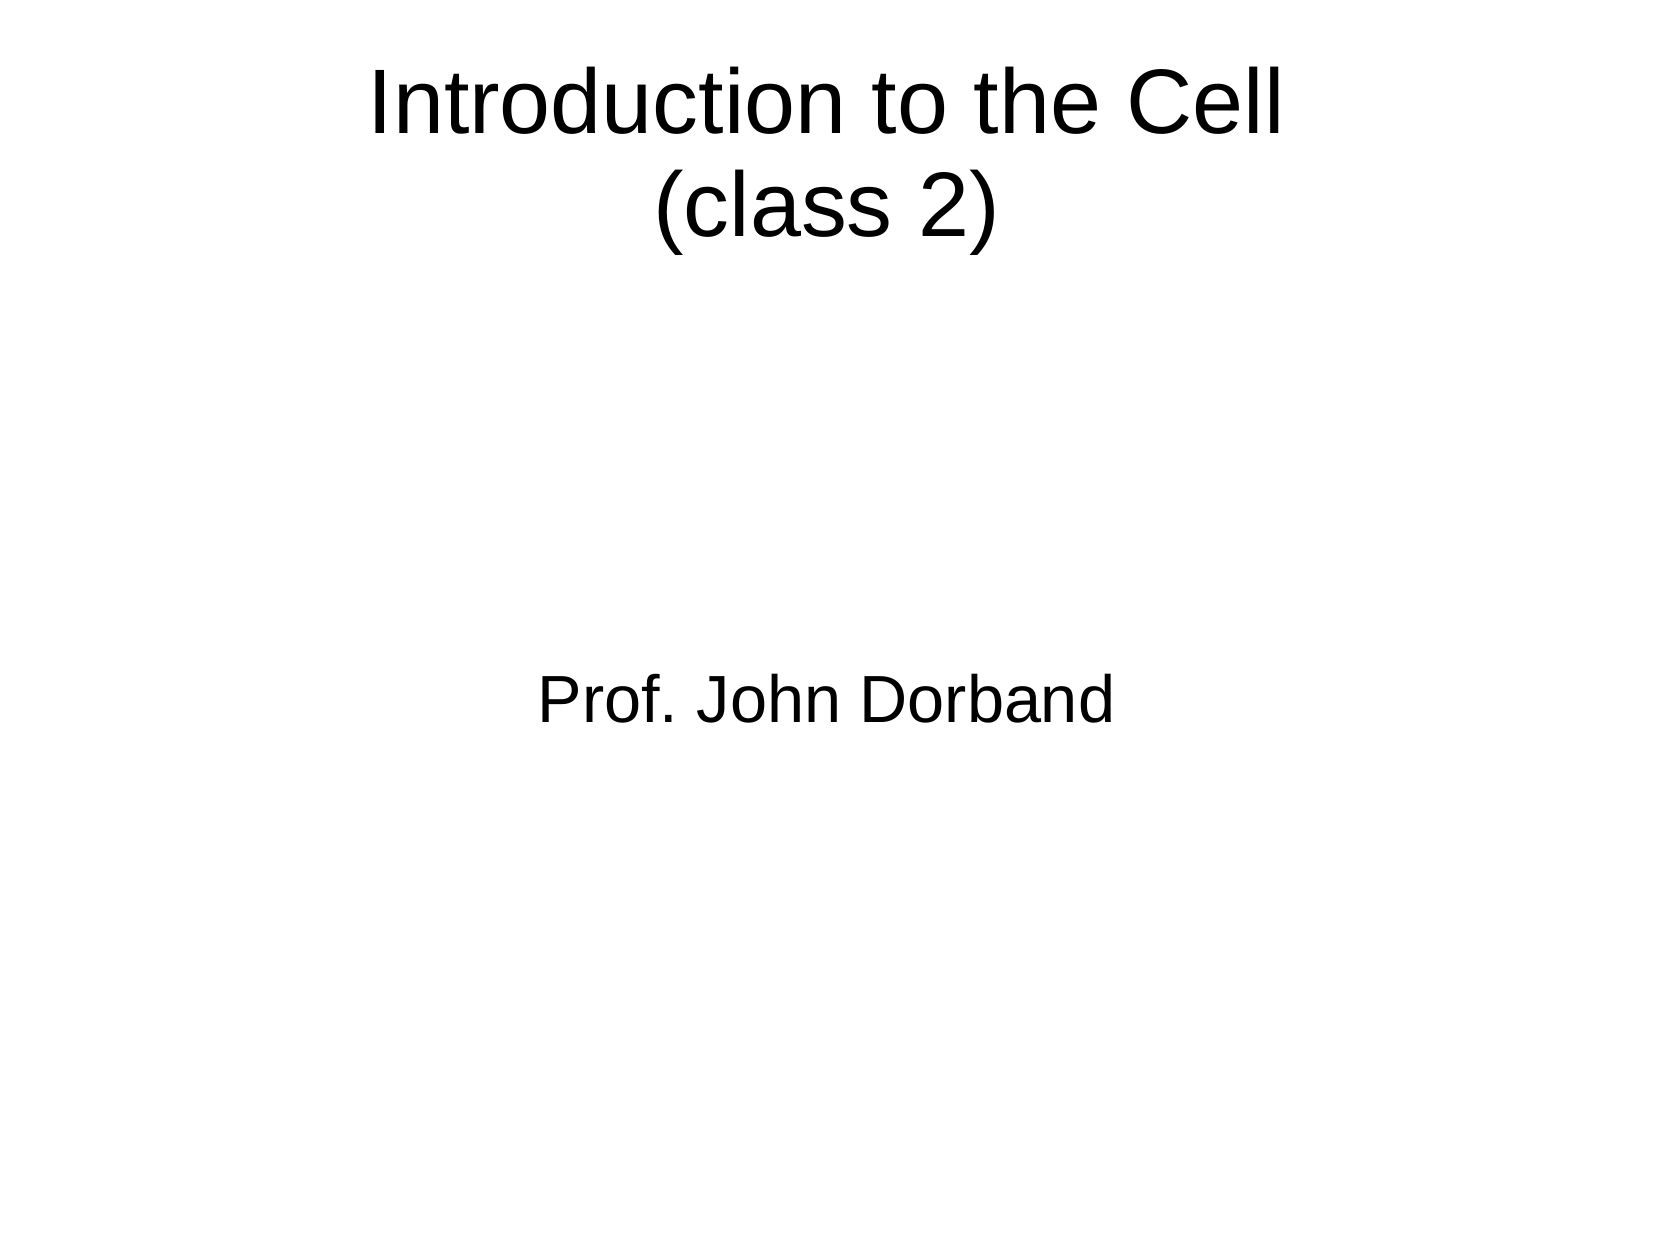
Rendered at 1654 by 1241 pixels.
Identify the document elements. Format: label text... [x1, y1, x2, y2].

title Introduction to the Cell (class 2) [82, 50, 1571, 256]
text_box Prof. John Dorband [82, 297, 1571, 1102]
